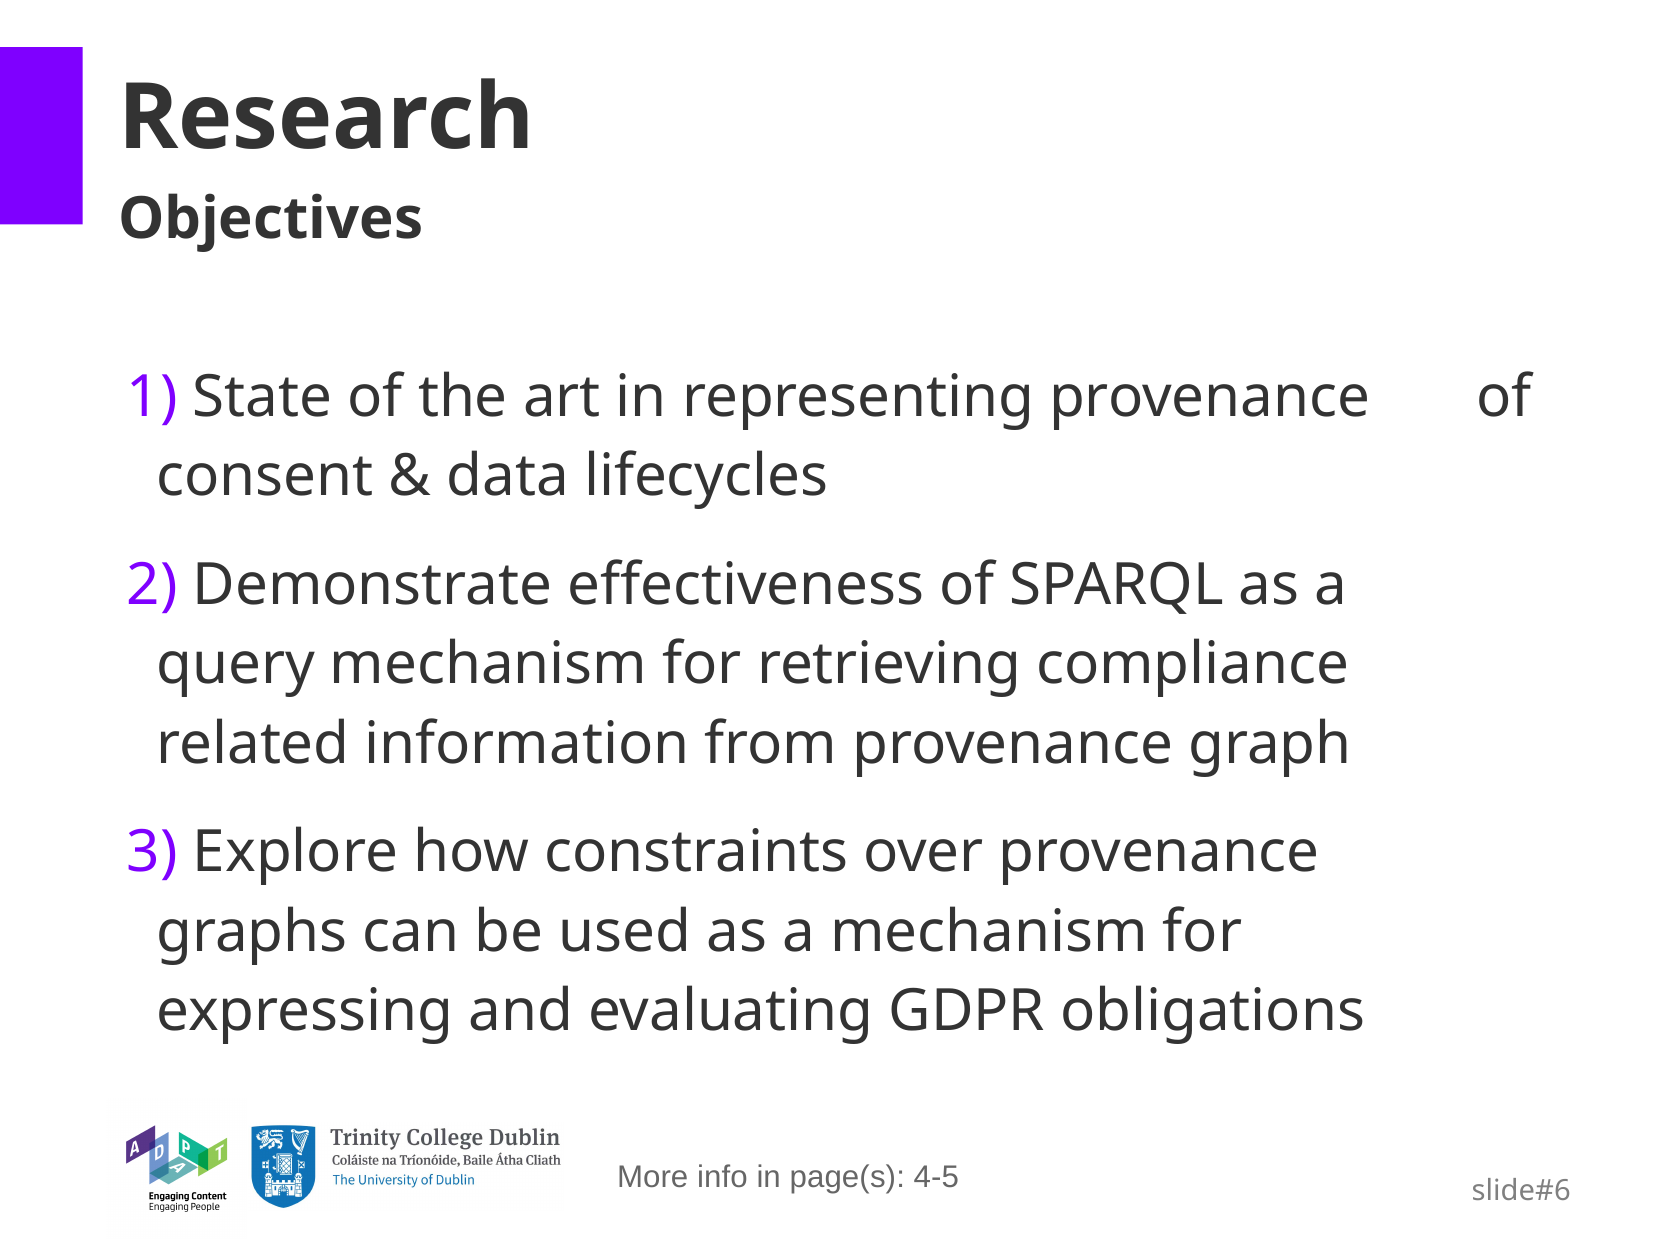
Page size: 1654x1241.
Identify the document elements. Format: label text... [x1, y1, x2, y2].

text_box More info in page(s): 4-5 [602, 1151, 1418, 1202]
picture [248, 1122, 564, 1211]
title Research Objectives [118, 49, 1571, 257]
picture [106, 1098, 247, 1239]
list State of the art in representing provenance of consent & data lifecycles Demonstrate effectiveness of SPARQL as a query mechanism for retrieving compliance related information from provenance graph Explore how constraints over provenance graphs can be used as a mechanism for expressing and evaluating GDPR obligations [118, 354, 1536, 1074]
